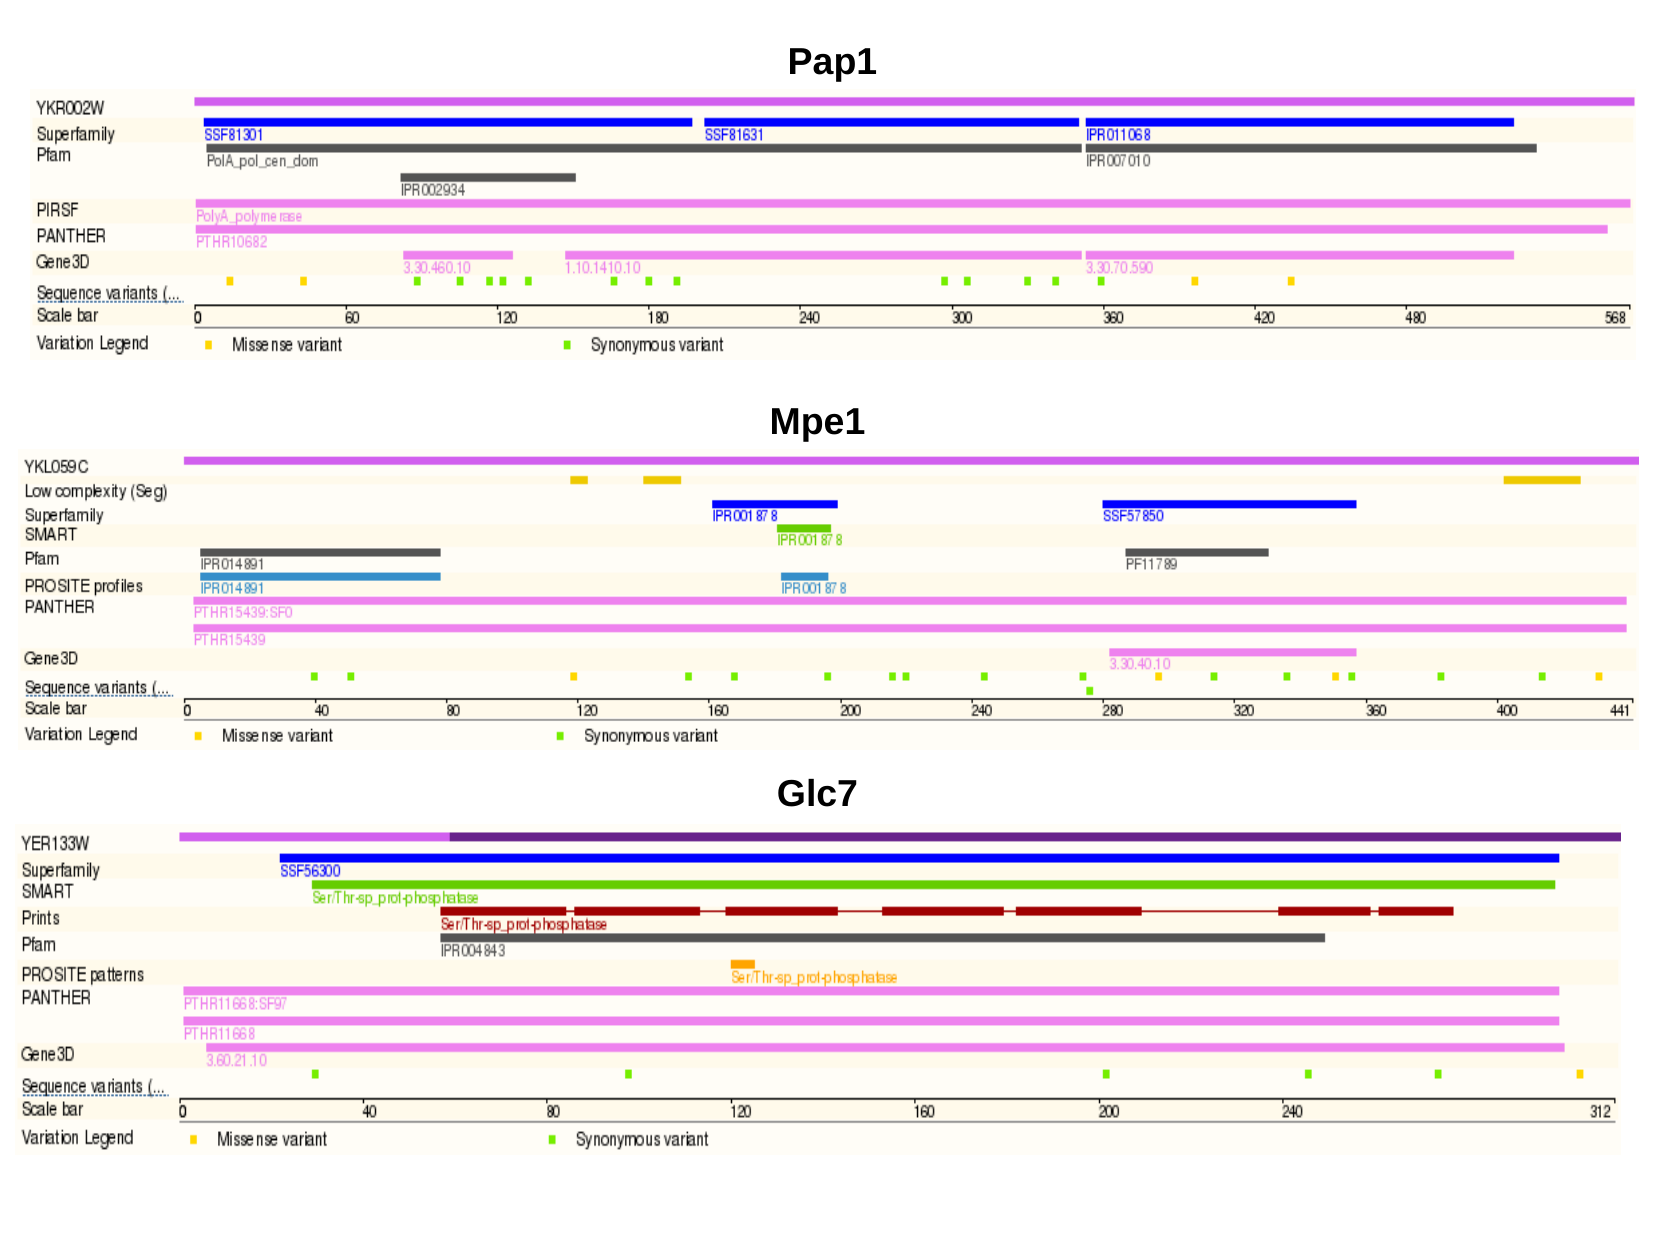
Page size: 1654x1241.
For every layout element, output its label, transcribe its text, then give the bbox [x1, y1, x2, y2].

picture [30, 89, 1636, 361]
picture [15, 824, 1621, 1156]
text_box Pap1 [675, 33, 991, 89]
picture [18, 449, 1639, 751]
text_box Mpe1 [660, 393, 976, 449]
text_box Glc7 [660, 765, 976, 822]
